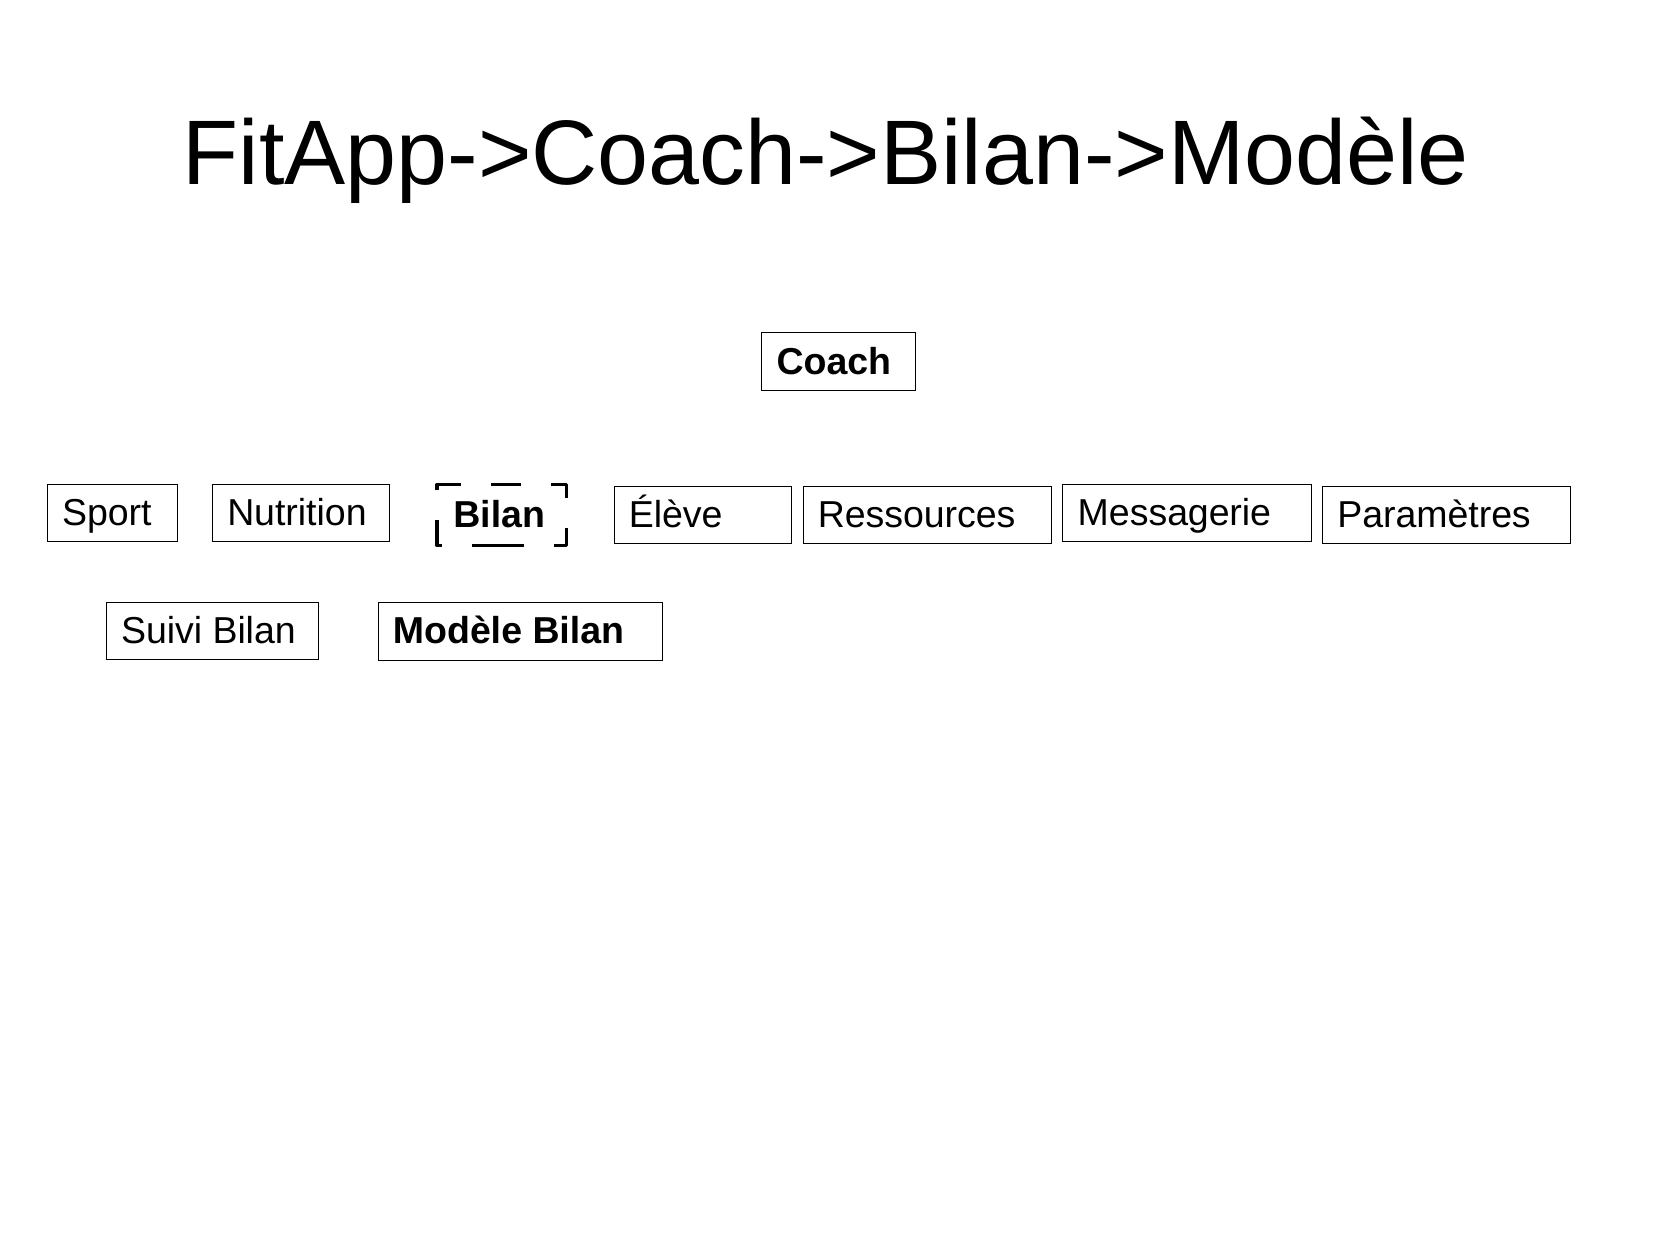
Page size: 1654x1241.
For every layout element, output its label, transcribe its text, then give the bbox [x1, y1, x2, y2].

title FitApp->Coach->Bilan->Modèle [82, 49, 1571, 257]
text_box Suivi Bilan [106, 602, 319, 660]
text_box Paramètres [1322, 486, 1571, 544]
text_box Ressources [803, 486, 1052, 544]
text_box Élève [614, 486, 792, 544]
text_box Modèle Bilan [378, 602, 663, 661]
text_box Coach [761, 332, 916, 391]
text_box Nutrition [212, 484, 390, 542]
text_box Sport [47, 484, 178, 542]
text_box Messagerie [1062, 484, 1312, 542]
text_box Bilan [437, 484, 567, 546]
